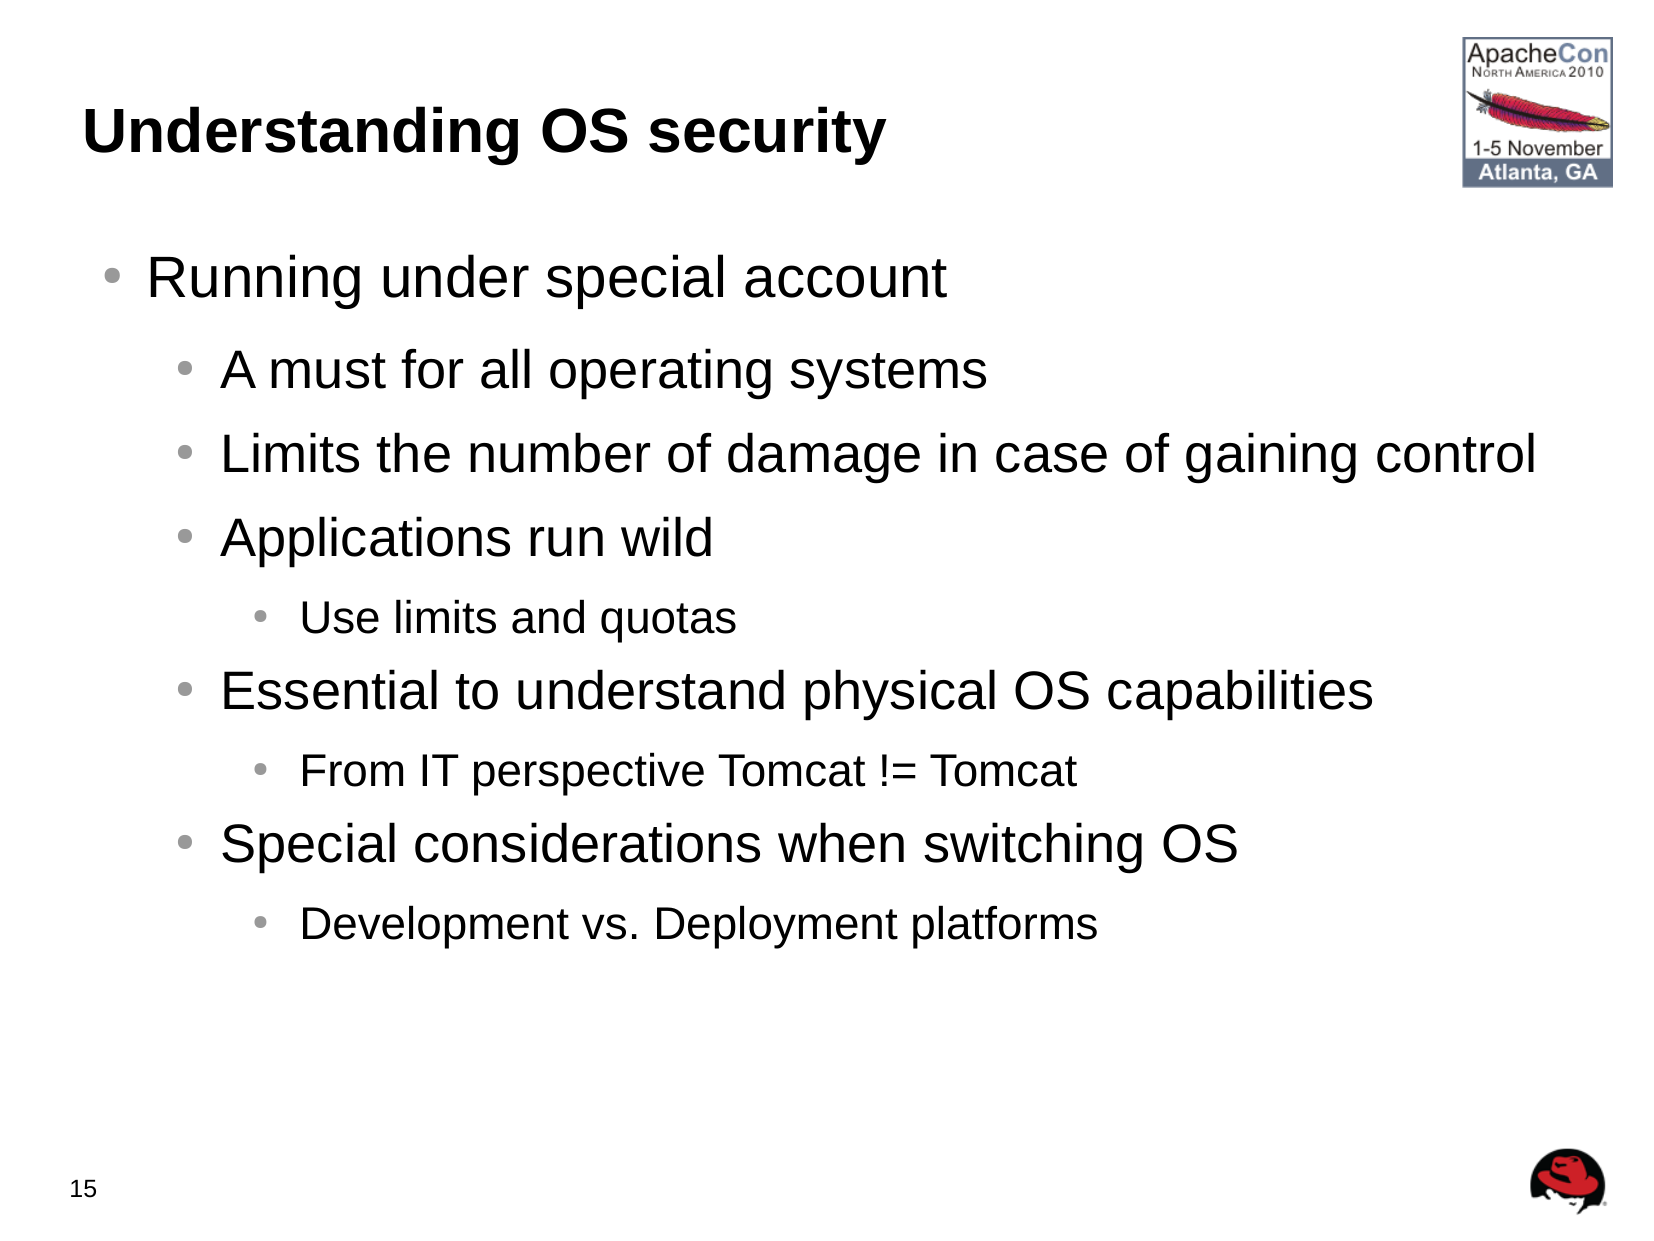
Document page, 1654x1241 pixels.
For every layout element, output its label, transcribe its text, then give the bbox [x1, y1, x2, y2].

title Understanding OS security [82, 45, 1571, 218]
list Running under special account A must for all operating systems Limits the number of damage in case of gaining control Applications run wild Use limits and quotas Essential to understand physical OS capabilities From IT perspective Tomcat != Tomcat Special considerations when switching OS Development vs. Deployment platforms [86, 244, 1576, 1024]
picture [1529, 1146, 1613, 1224]
picture [1462, 37, 1613, 188]
